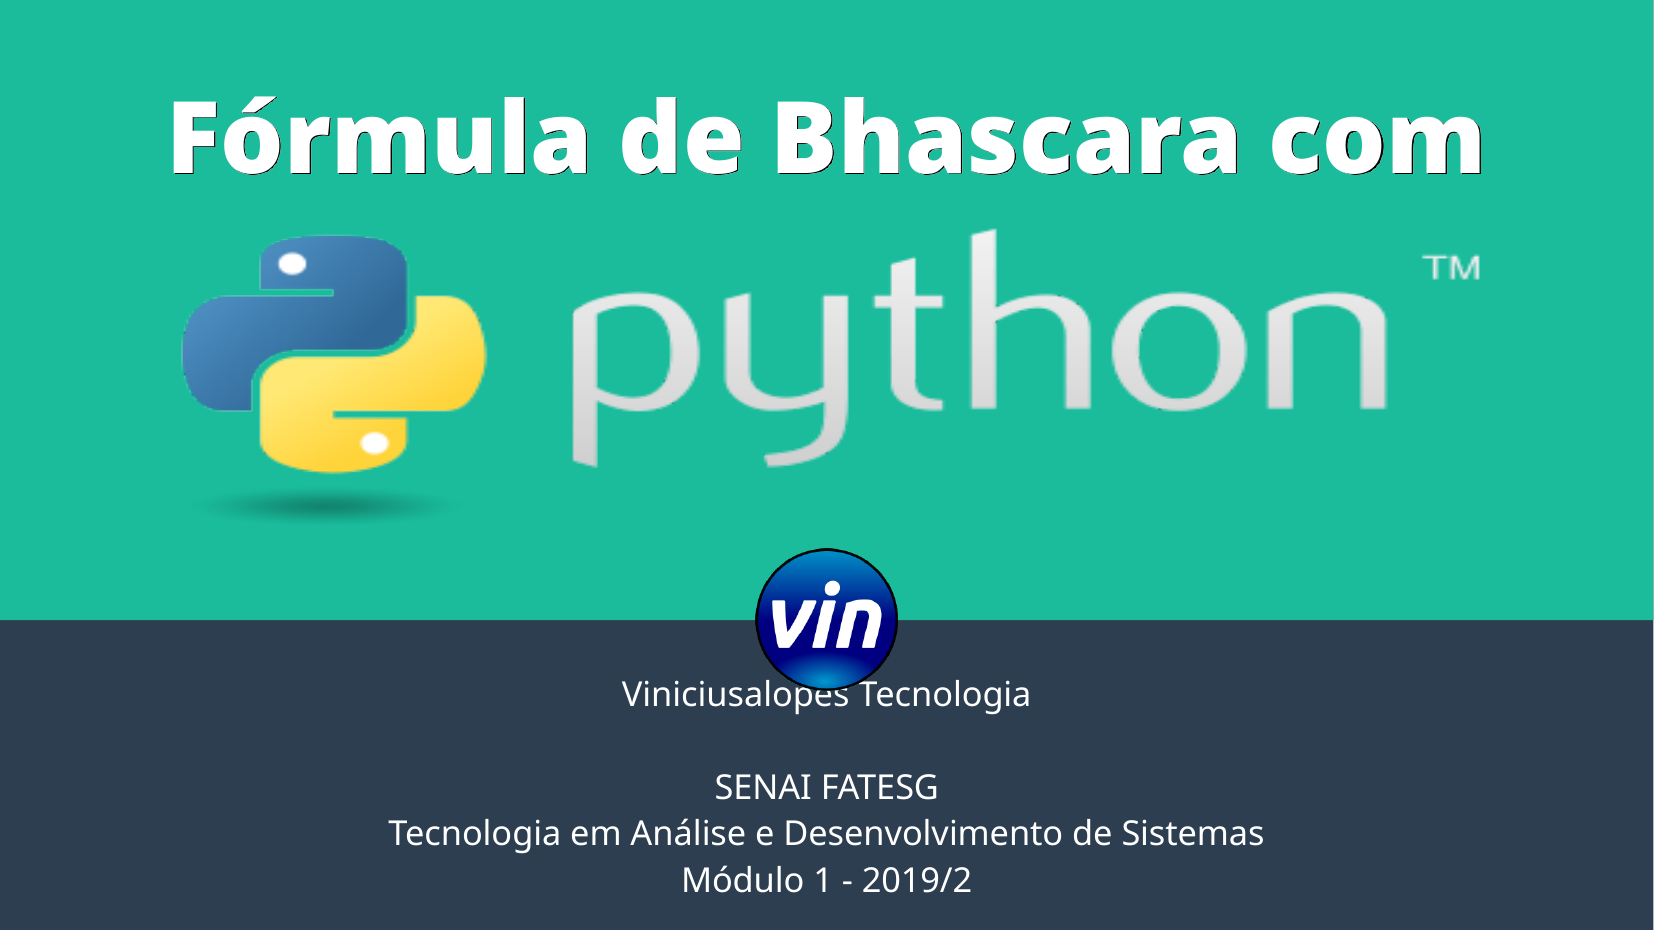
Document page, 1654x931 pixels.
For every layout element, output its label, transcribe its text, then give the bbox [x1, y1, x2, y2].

subtitle Viniciusalopes Tecnologia SENAI FATESG Tecnologia em Análise e Desenvolvimento de Sistemas Módulo 1 - 2019/2 [59, 646, 1595, 926]
picture [145, 194, 1509, 537]
title Fórmula de Bhascara com [59, 13, 1595, 188]
picture [755, 548, 898, 691]
